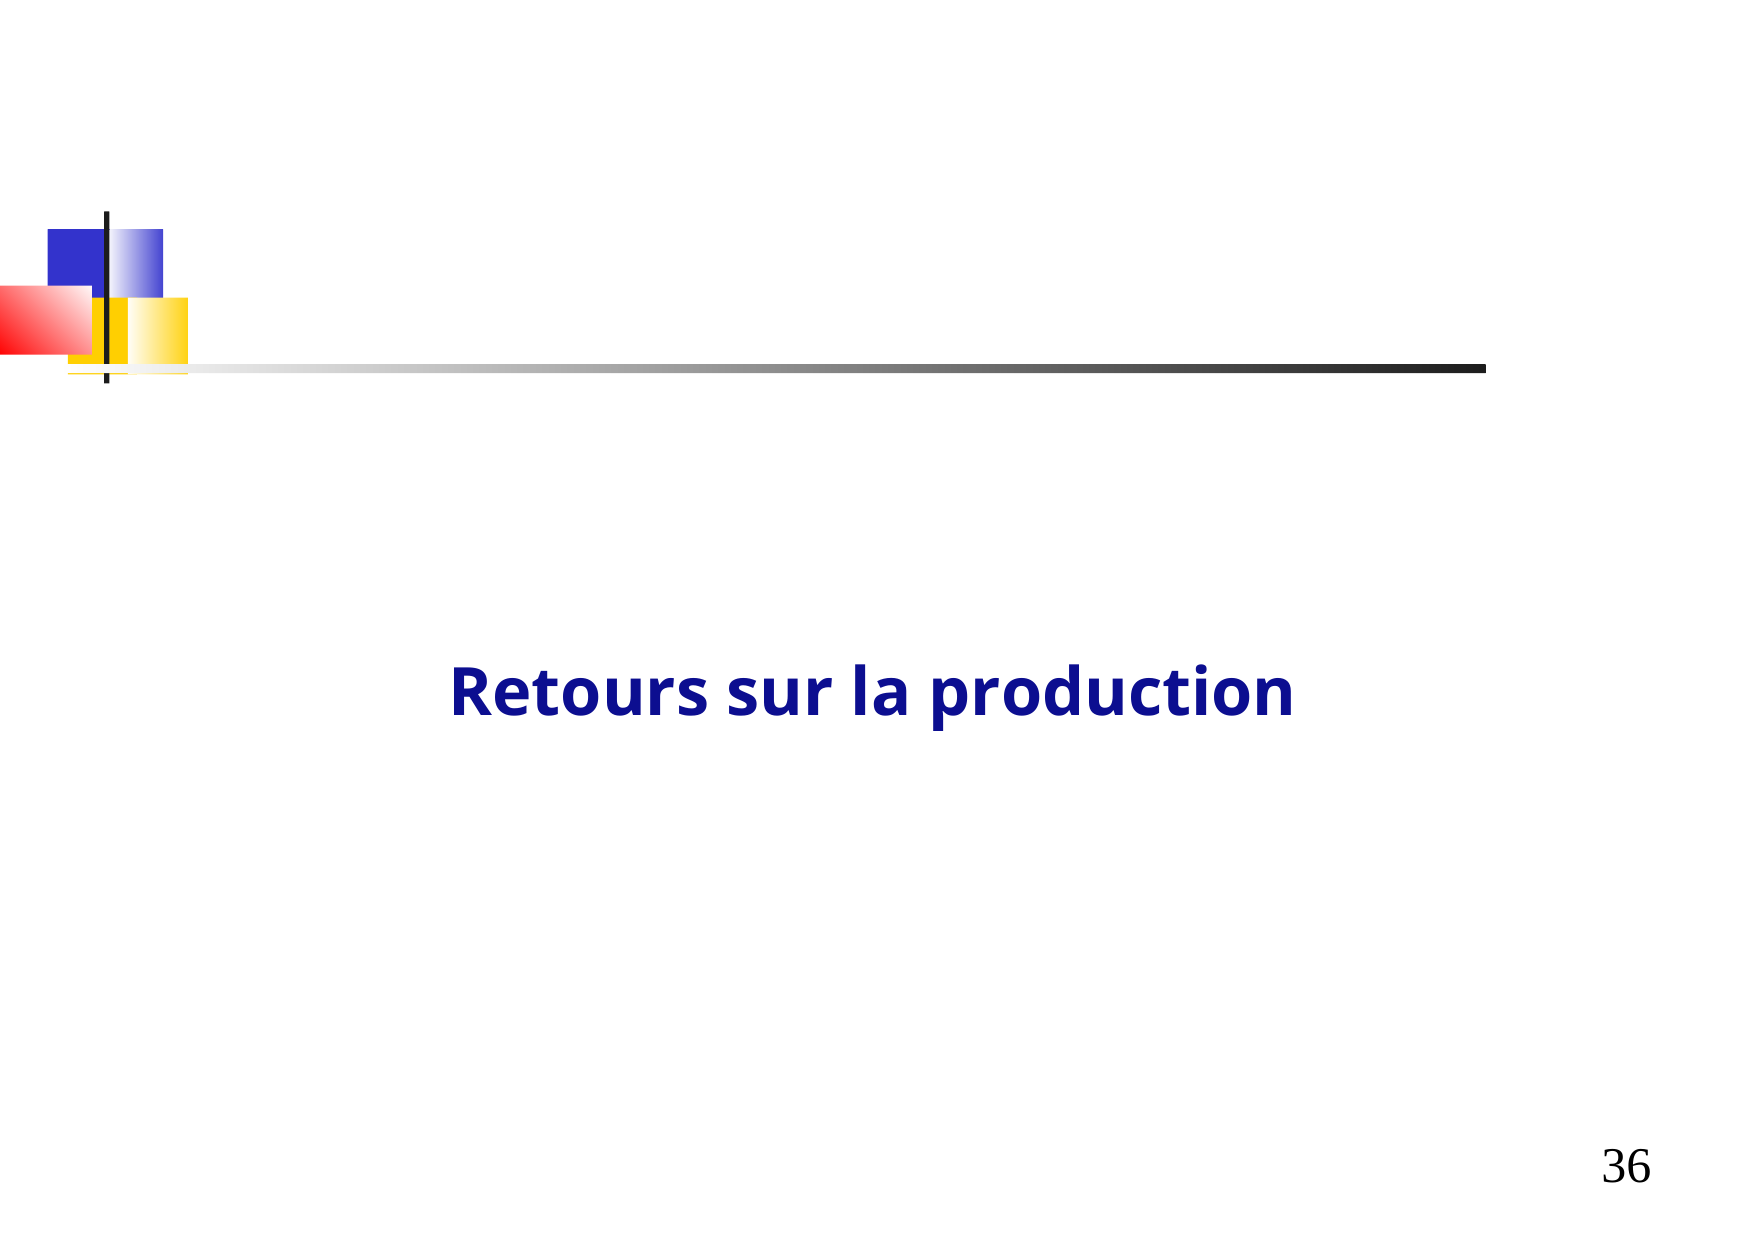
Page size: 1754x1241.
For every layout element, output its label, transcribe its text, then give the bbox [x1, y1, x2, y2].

subtitle Retours sur la production [179, 371, 1567, 1091]
